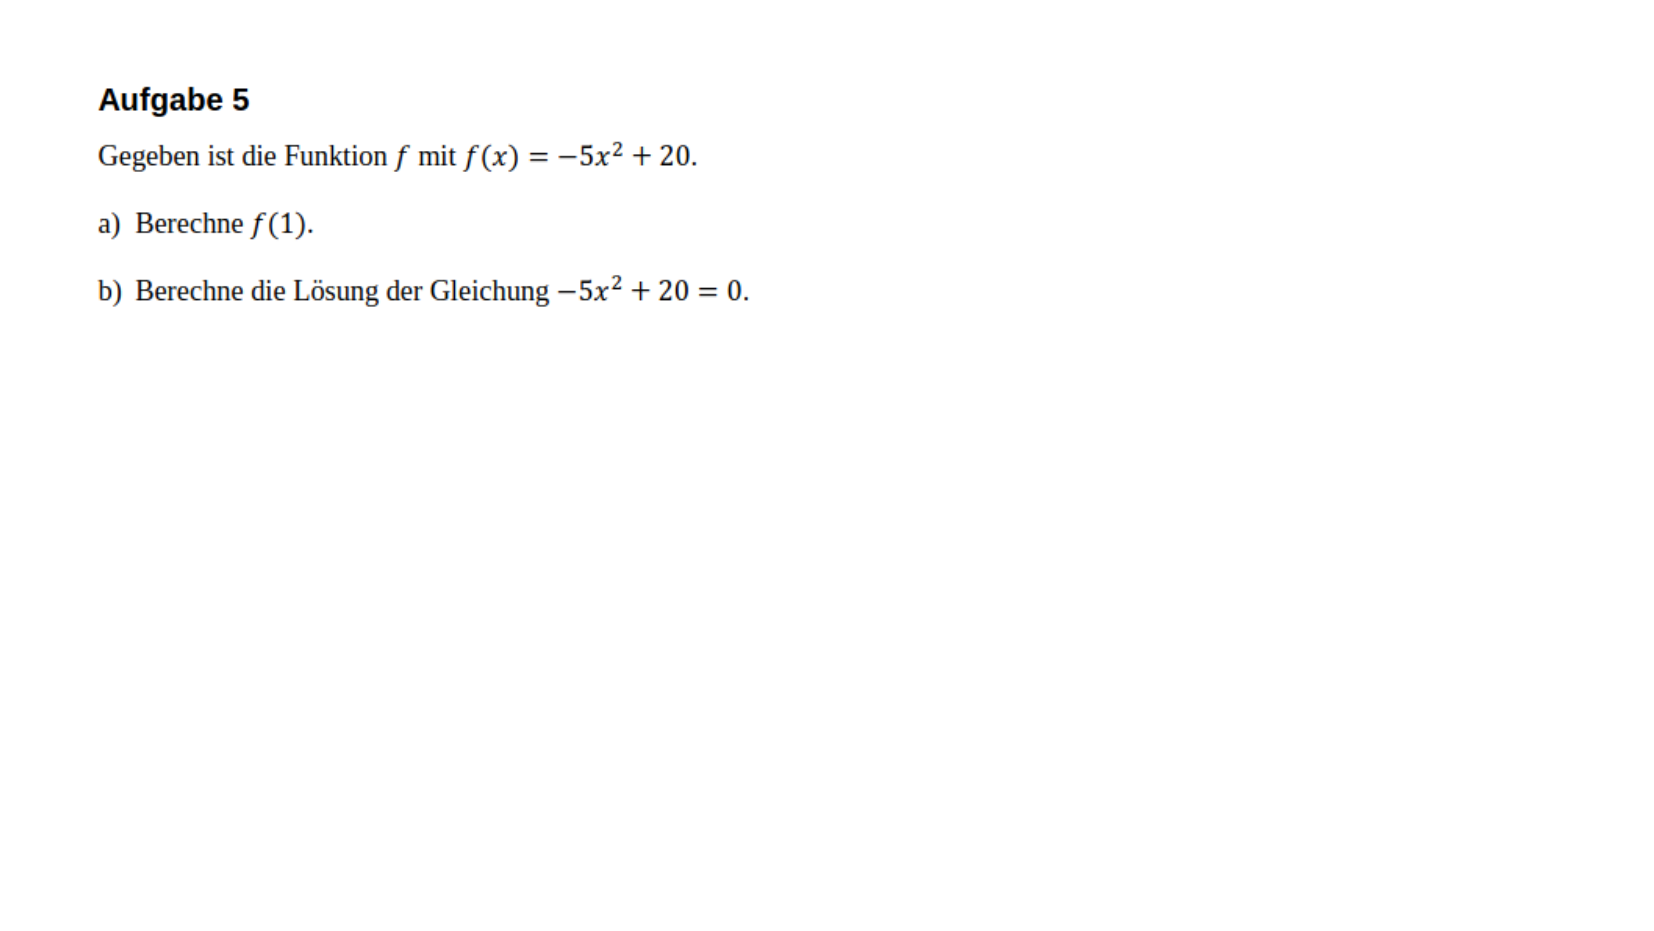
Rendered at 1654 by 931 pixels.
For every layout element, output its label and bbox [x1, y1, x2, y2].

picture [60, 59, 862, 343]
